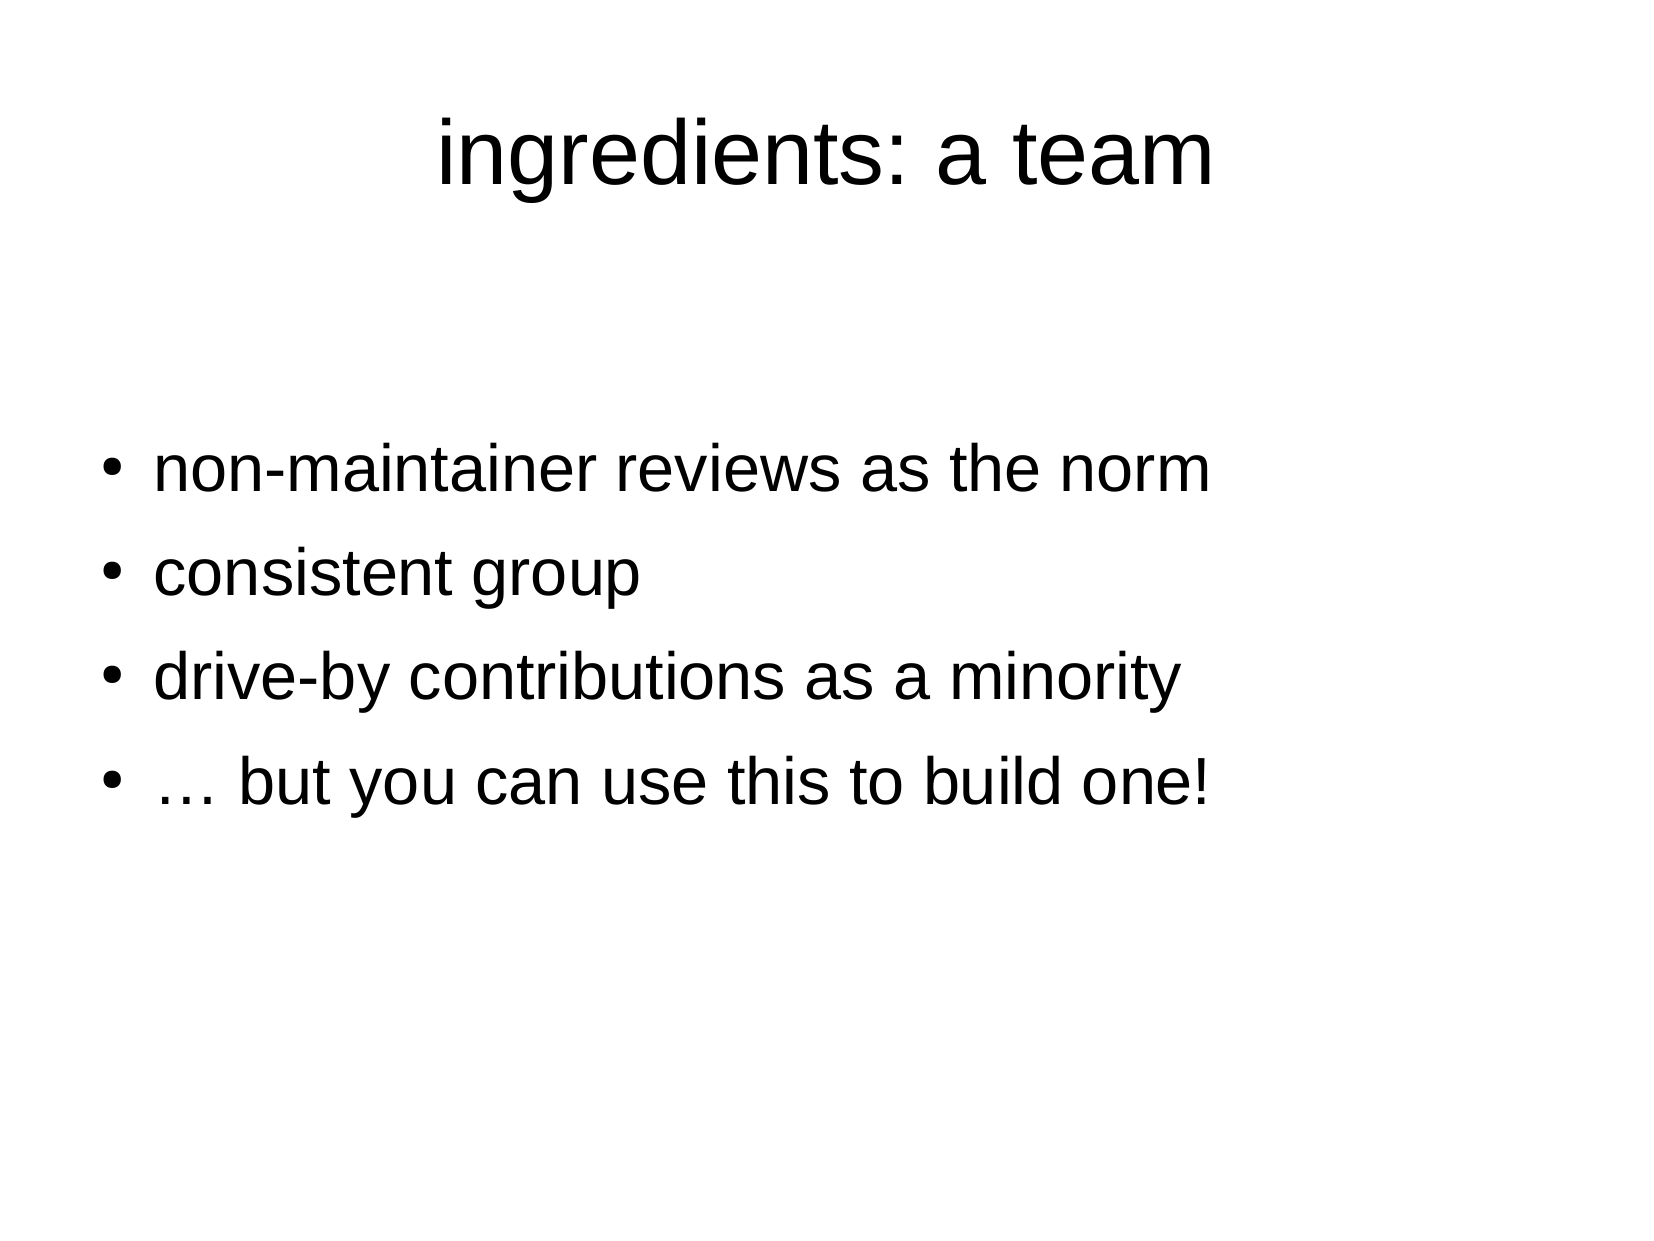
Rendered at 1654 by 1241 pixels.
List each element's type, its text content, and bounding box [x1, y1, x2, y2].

title ingredients: a team [82, 49, 1571, 257]
list non-maintainer reviews as the norm consistent group drive-by contributions as a minority … but you can use this to build one! [82, 431, 1571, 1021]
